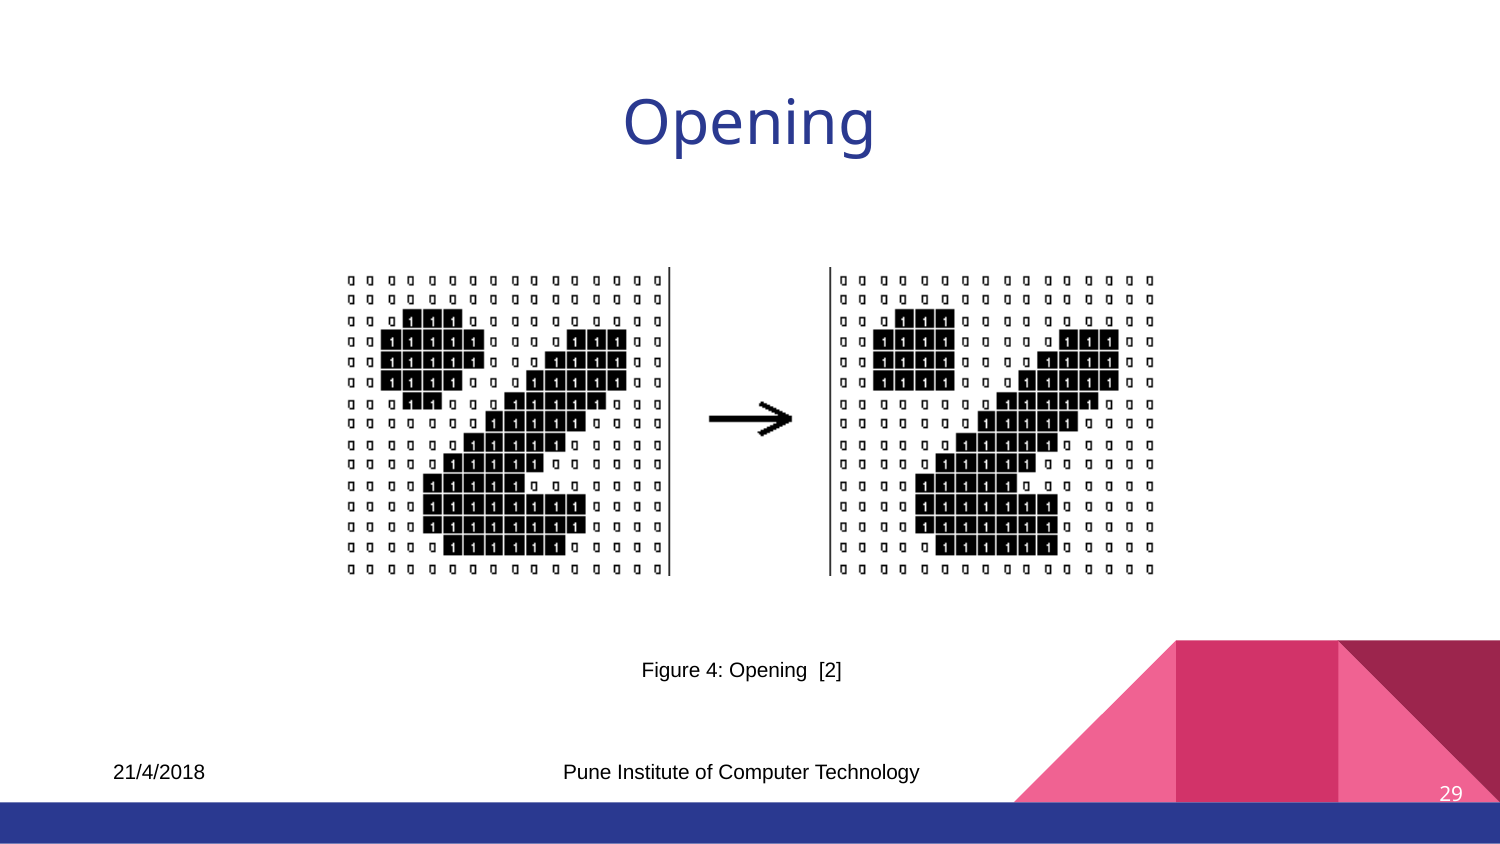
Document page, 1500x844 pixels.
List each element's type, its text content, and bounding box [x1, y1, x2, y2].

title Opening [51, 67, 1449, 167]
picture [339, 267, 1161, 576]
text_box Figure 4: Opening [2] [612, 641, 872, 679]
slide_number <number> [1387, 762, 1478, 828]
